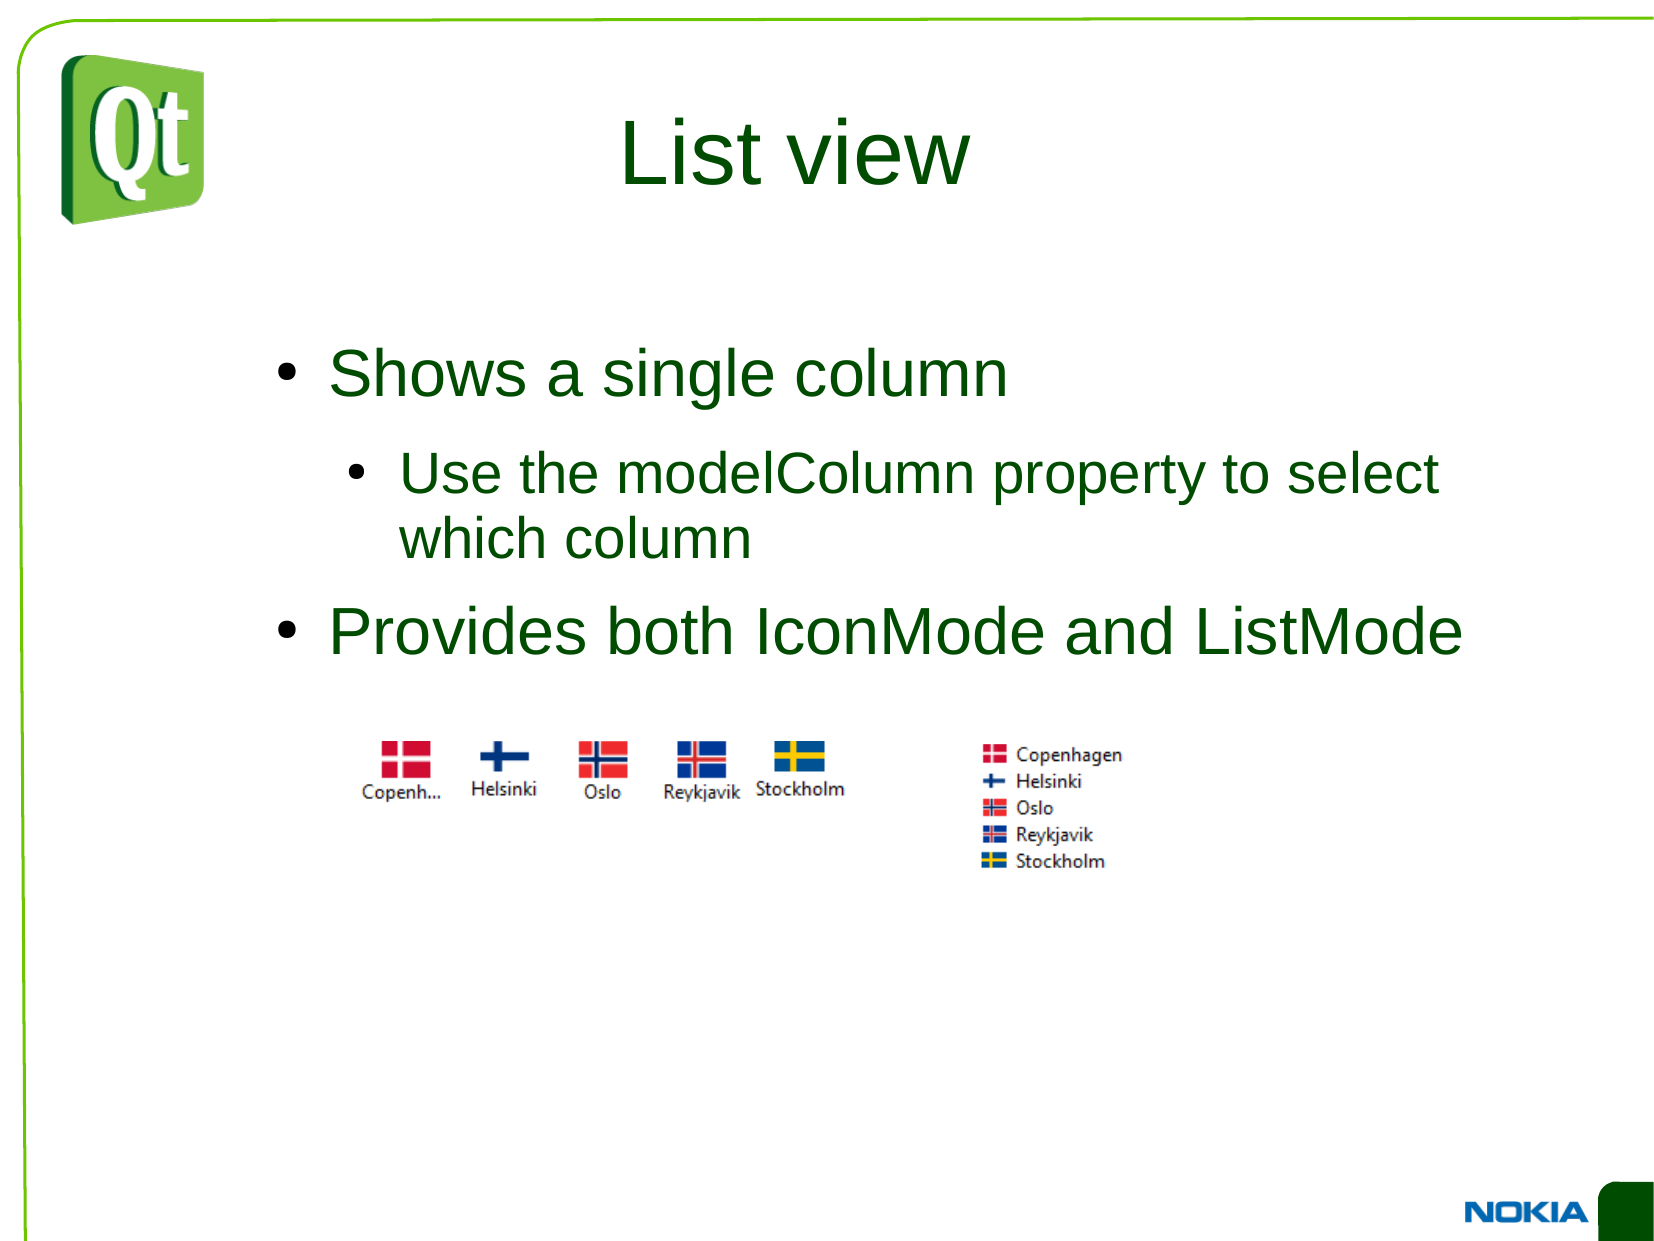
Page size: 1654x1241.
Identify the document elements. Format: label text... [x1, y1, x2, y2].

picture [980, 744, 1494, 1014]
picture [1465, 1201, 1589, 1223]
title List view [257, 56, 1333, 250]
list Shows a single column Use the modelColumn property to select which column Provides both IconMode and ListMode [257, 336, 1577, 1085]
picture [61, 55, 204, 225]
picture [360, 741, 872, 1017]
